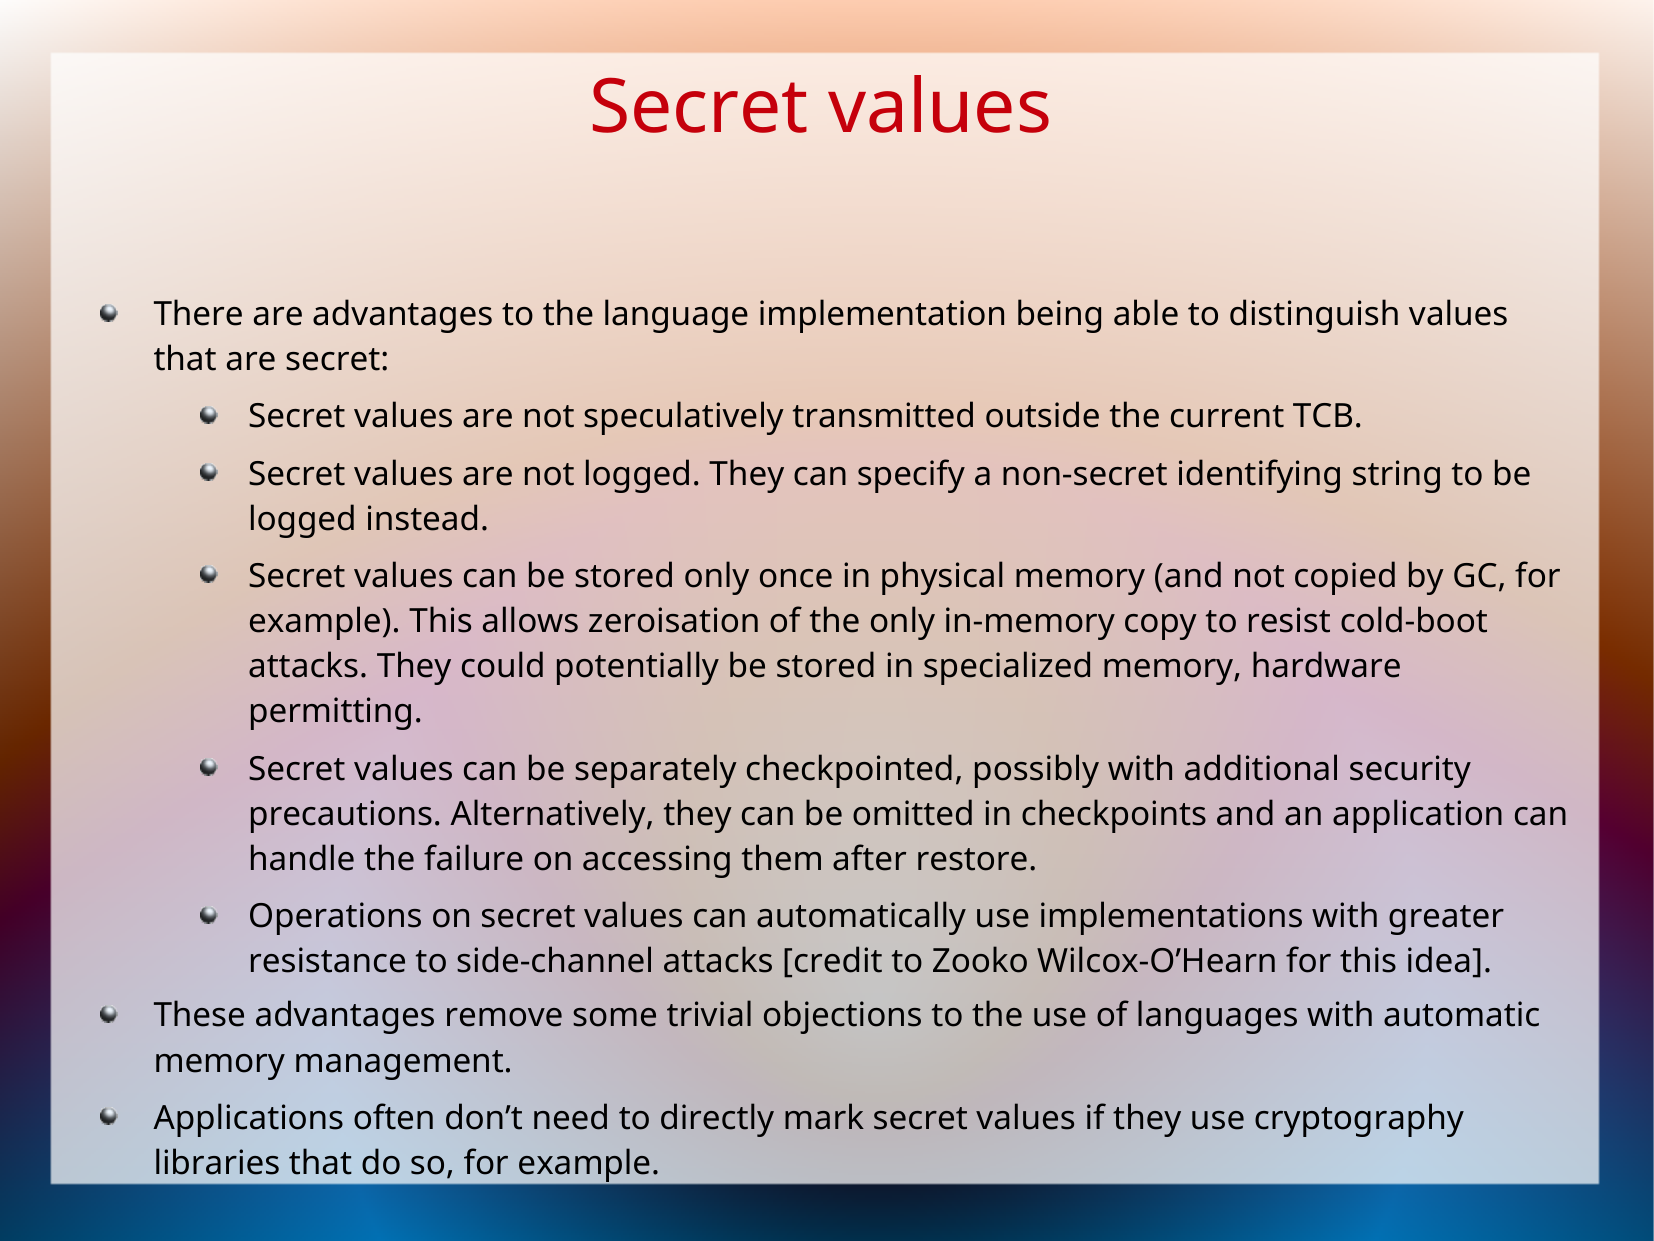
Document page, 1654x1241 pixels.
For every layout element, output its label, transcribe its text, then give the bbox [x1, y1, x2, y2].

title Secret values [76, 7, 1565, 200]
picture [0, 0, 1654, 1241]
list There are advantages to the language implementation being able to distinguish values that are secret: Secret values are not speculatively transmitted outside the current TCB. Secret values are not logged. They can specify a non-secret identifying string to be logged instead. Secret values can be stored only once in physical memory (and not copied by GC, for example). This allows zeroisation of the only in-memory copy to resist cold-boot attacks. They could potentially be stored in specialized memory, hardware permitting. Secret values can be separately checkpointed, possibly with additional security precautions. Alternatively, they can be omitted in checkpoints and an application can handle the failure on accessing them after restore. Operations on secret values can automatically use implementations with greater resistance to side-channel attacks [credit to Zooko Wilcox-O’Hearn for this idea]. These advantages remove some trivial objections to the use of languages with automatic memory management. Applications often don’t need to directly mark secret values if they use cryptography libraries that do so, for example. [82, 290, 1571, 1094]
